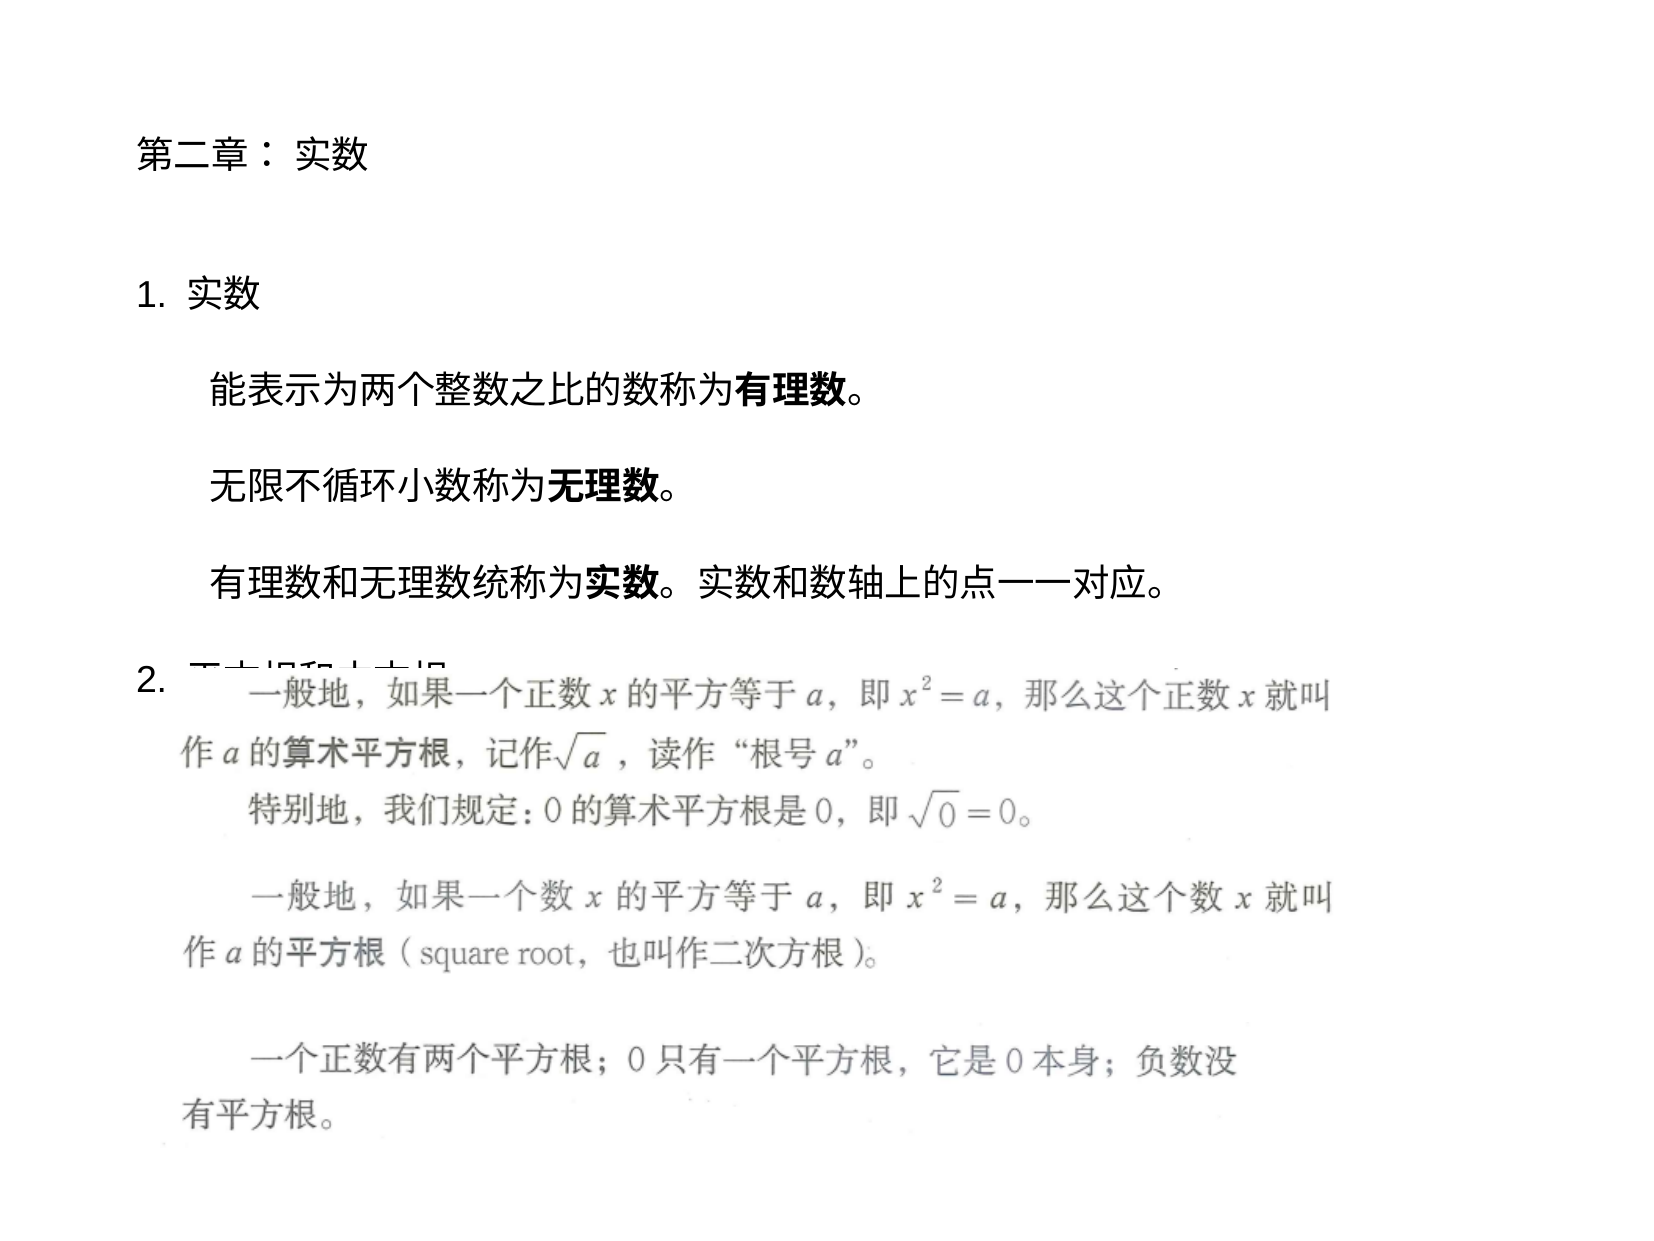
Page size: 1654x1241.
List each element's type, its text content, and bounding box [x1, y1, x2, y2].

picture [166, 668, 1347, 843]
picture [171, 871, 1355, 983]
text_box 第二章： 实数 1. 实数 能表示为两个整数之比的数称为有理数。 无限不循环小数称为无理数。 有理数和无理数统称为实数。实数和数轴上的点一一对应。 2. 平方根和立方根 [121, 118, 1506, 642]
picture [156, 1022, 1274, 1151]
